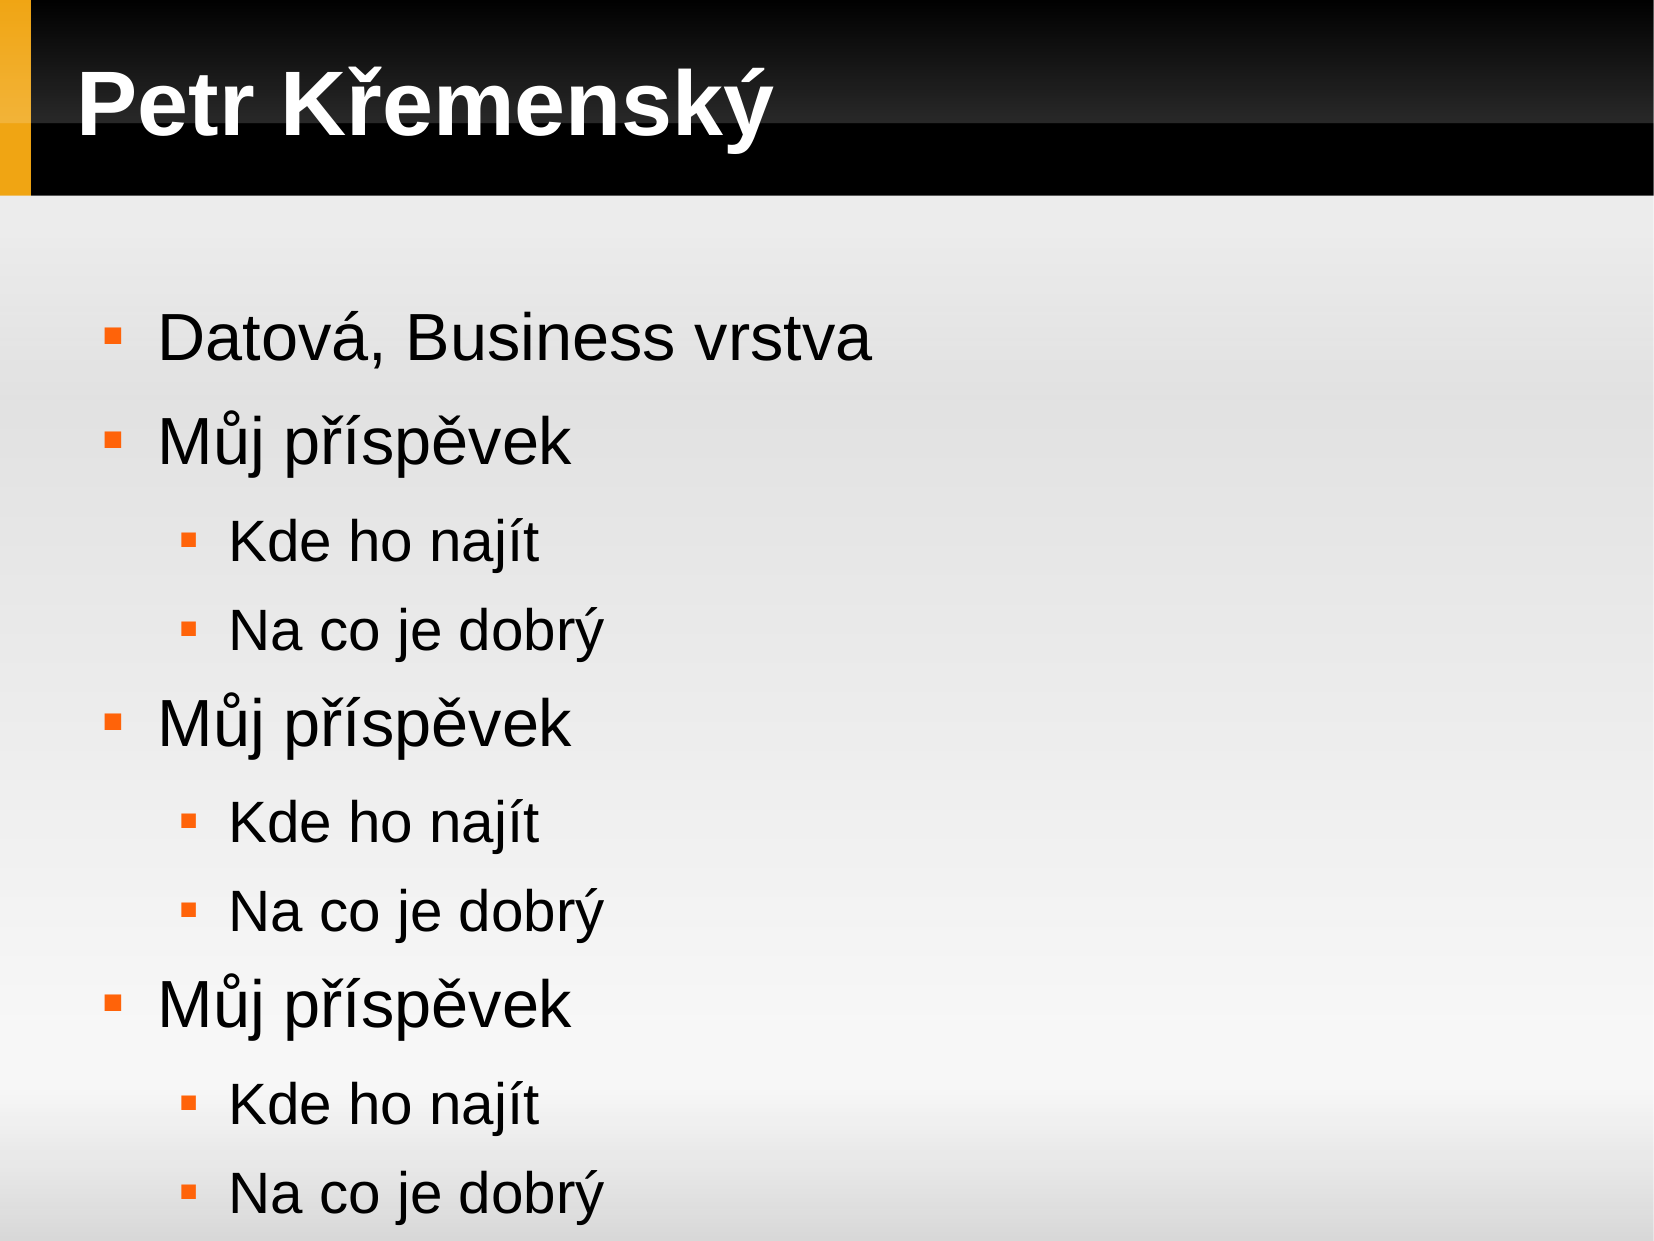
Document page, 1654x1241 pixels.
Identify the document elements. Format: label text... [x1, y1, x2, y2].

title Petr Křemenský [76, 0, 1565, 208]
list Datová, Business vrstva Můj příspěvek Kde ho najít Na co je dobrý Můj příspěvek Kde ho najít Na co je dobrý Můj příspěvek Kde ho najít Na co je dobrý [86, 300, 1576, 1225]
picture [0, 0, 1654, 1241]
